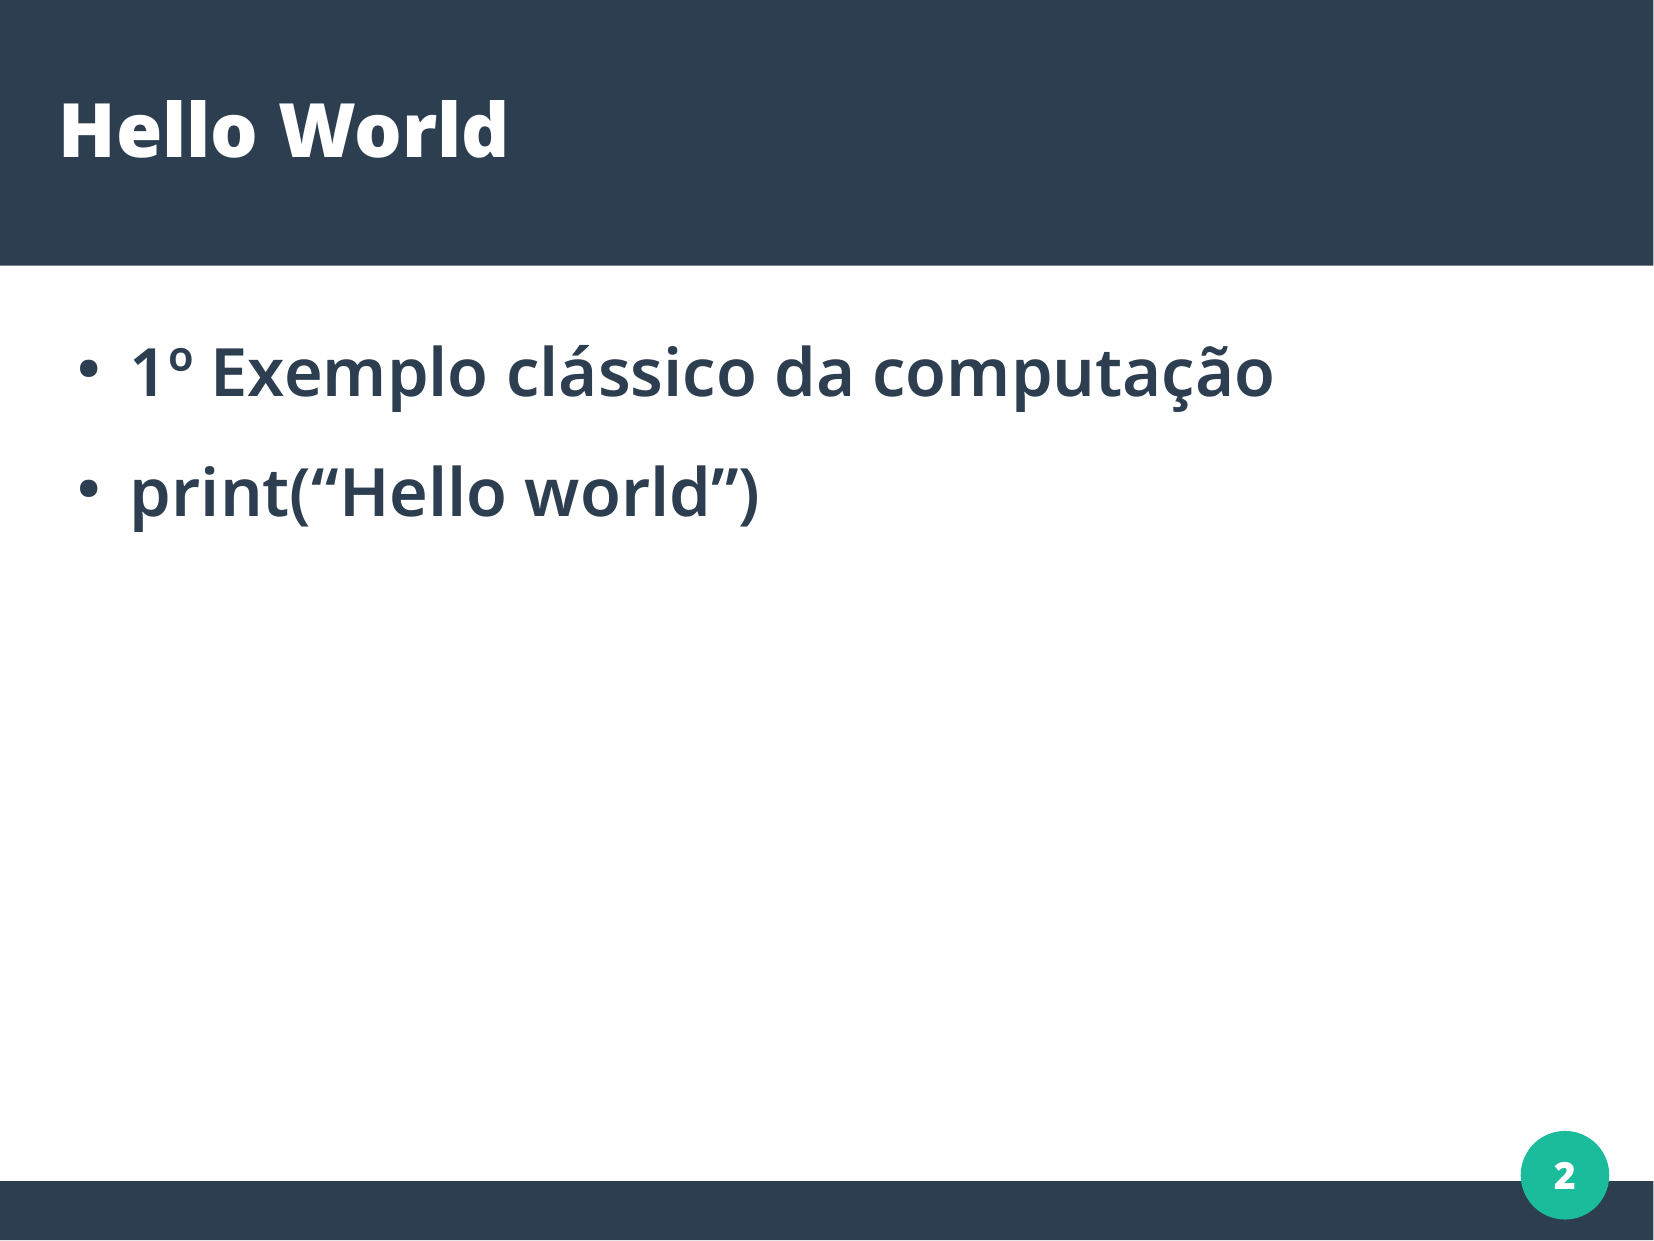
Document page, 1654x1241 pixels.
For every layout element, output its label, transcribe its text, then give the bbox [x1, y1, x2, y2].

list 1º Exemplo clássico da computação print(“Hello world”) [59, 324, 1595, 1152]
title Hello World [59, 49, 1595, 207]
